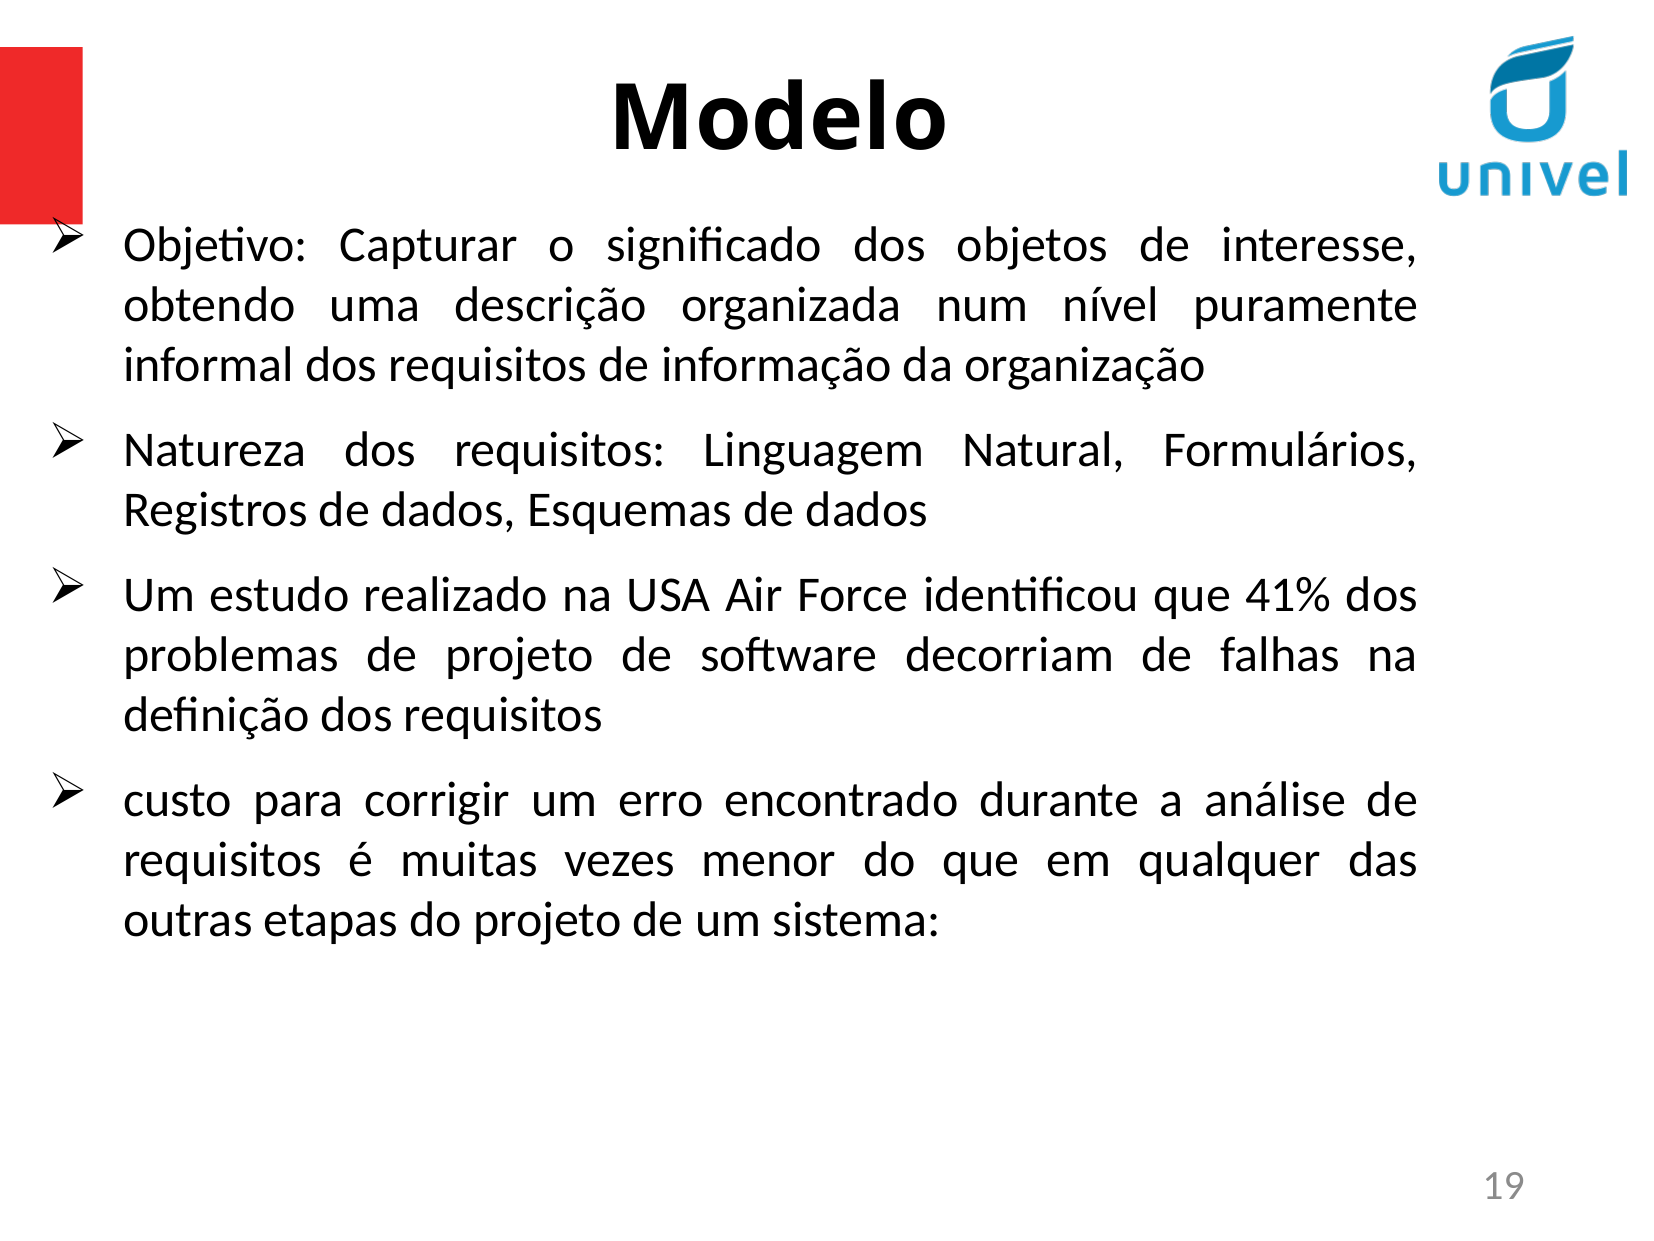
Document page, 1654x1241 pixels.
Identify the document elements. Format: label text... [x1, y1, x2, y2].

slide_number <número> [1167, 1149, 1540, 1216]
picture [1492, 15, 1634, 217]
title Modelo [65, 0, 1492, 240]
text_box Objetivo: Capturar o significado dos objetos de interesse, obtendo uma descrição organizada num nível puramente informal dos requisitos de informação da organização Natureza dos requisitos: Linguagem Natural, Formulários, Registros de dados, Esquemas de dados Um estudo realizado na USA Air Force identificou que 41% dos problemas de projeto de software decorriam de falhas na definição dos requisitos custo para corrigir um erro encontrado durante a análise de requisitos é muitas vezes menor do que em qualquer das outras etapas do projeto de um sistema: [33, 204, 1434, 955]
